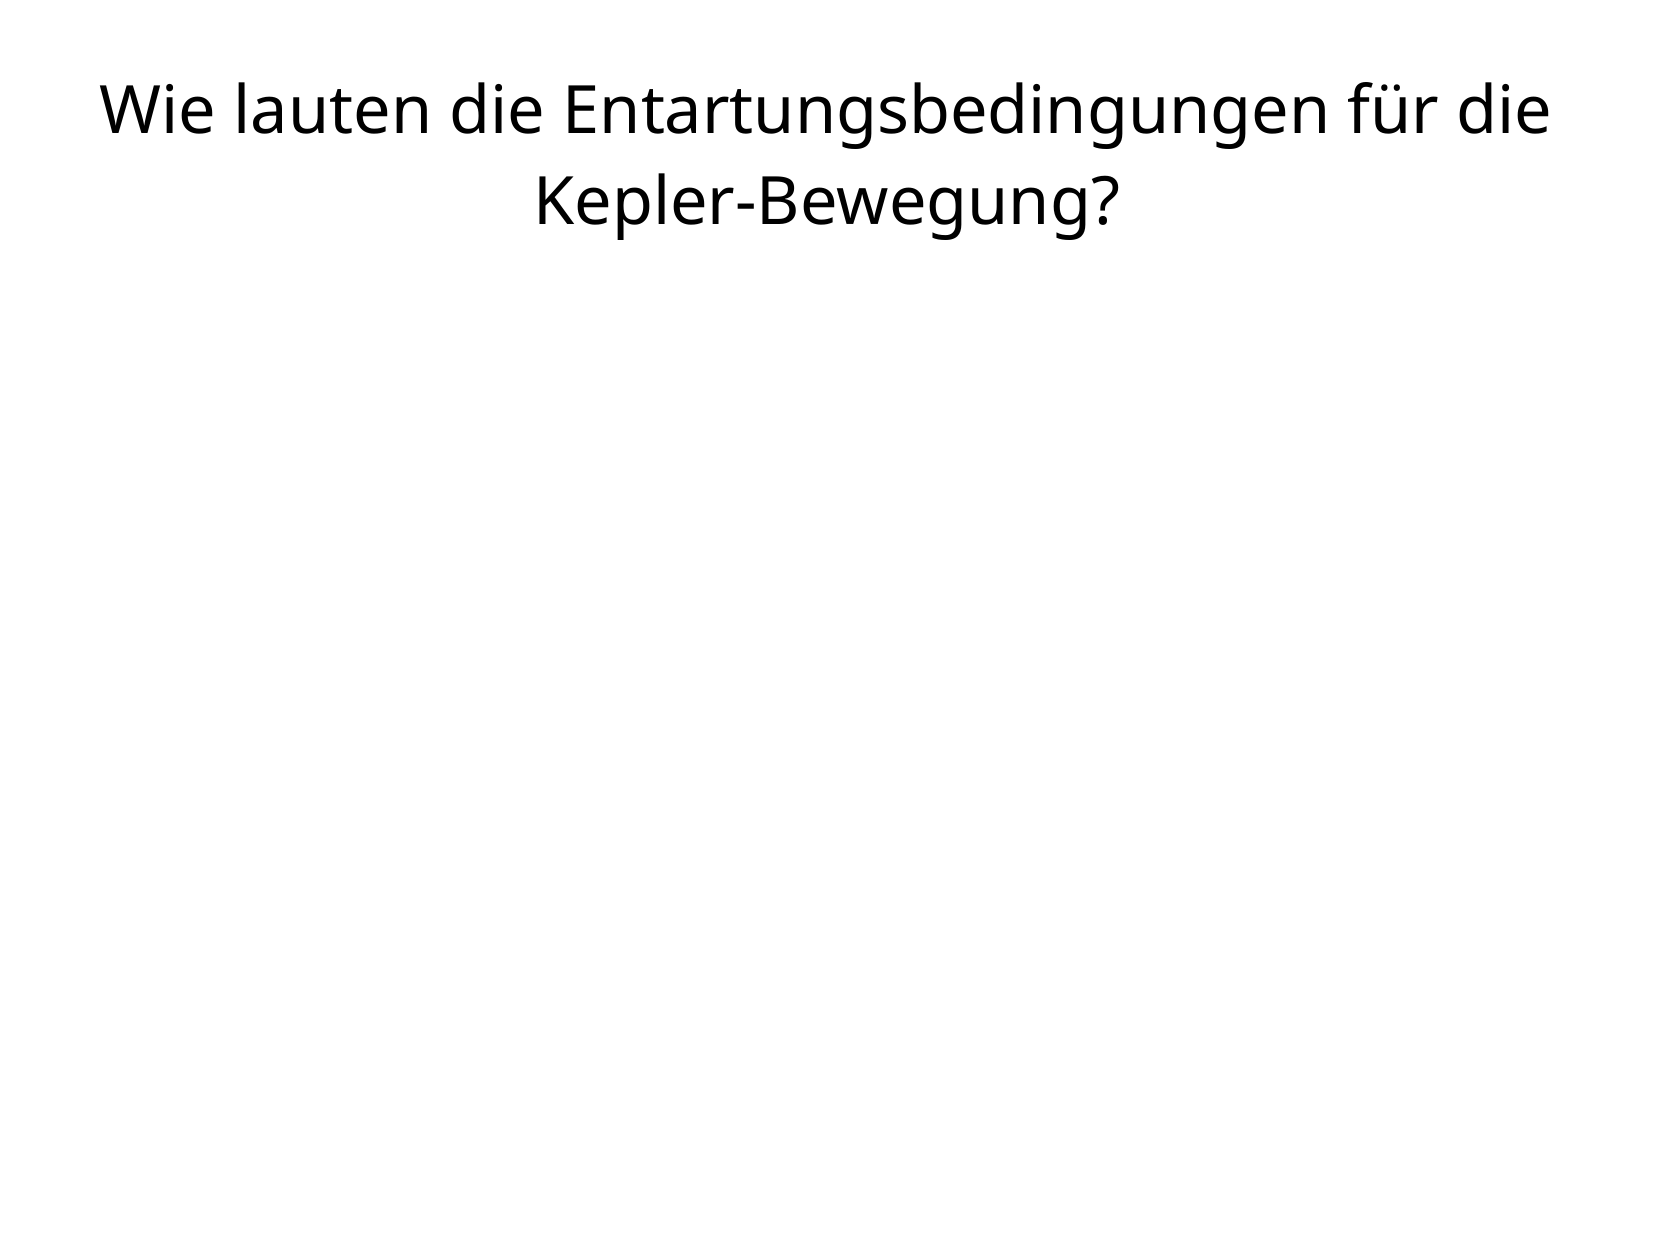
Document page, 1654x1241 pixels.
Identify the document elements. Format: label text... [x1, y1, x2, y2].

title Wie lauten die Entartungsbedingungen für die Kepler-Bewegung? [82, 49, 1571, 257]
